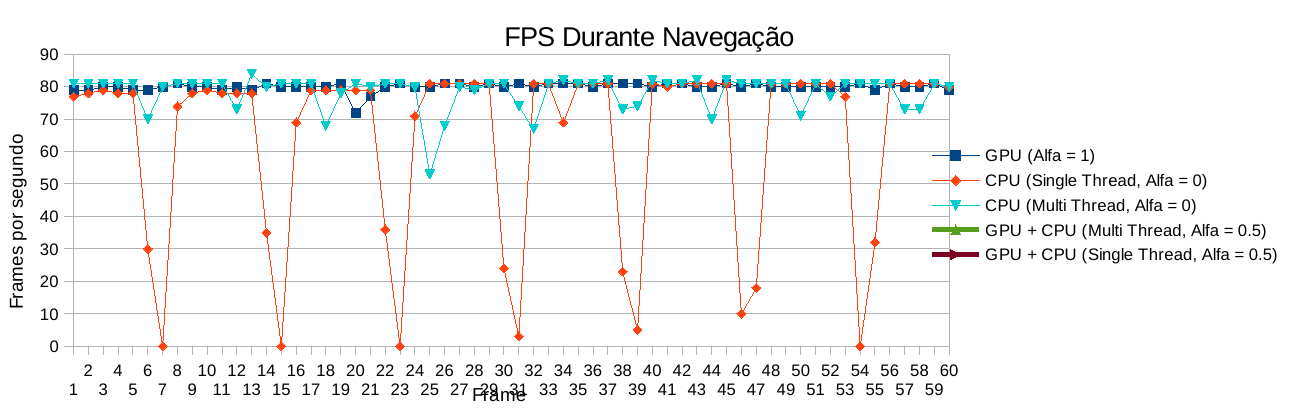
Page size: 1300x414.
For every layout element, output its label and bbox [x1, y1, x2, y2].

chart [0, 0, 1298, 412]
